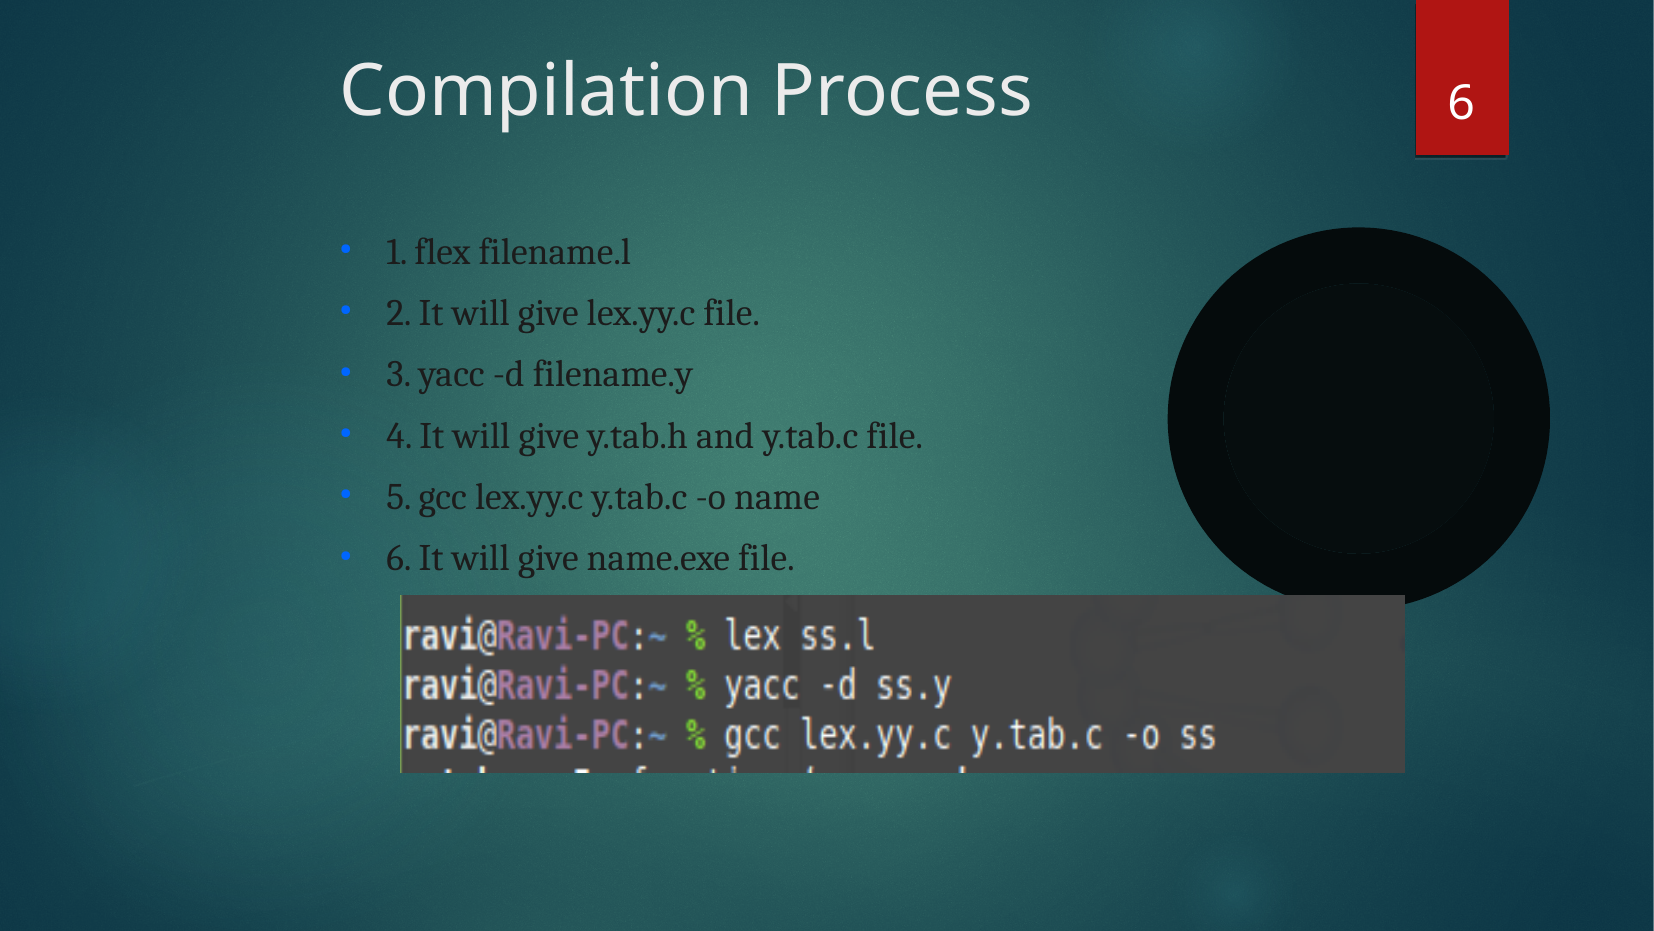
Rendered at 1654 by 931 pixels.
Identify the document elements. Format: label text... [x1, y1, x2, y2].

title Compilation Process [324, 35, 1654, 190]
picture [400, 595, 1405, 774]
list 1. flex filename.l 2. It will give lex.yy.c file. 3. yacc -d filename.y 4. It will give y.tab.h and y.tab.c file. 5. gcc lex.yy.c y.tab.c -o name 6. It will give name.exe file. [324, 224, 1654, 764]
